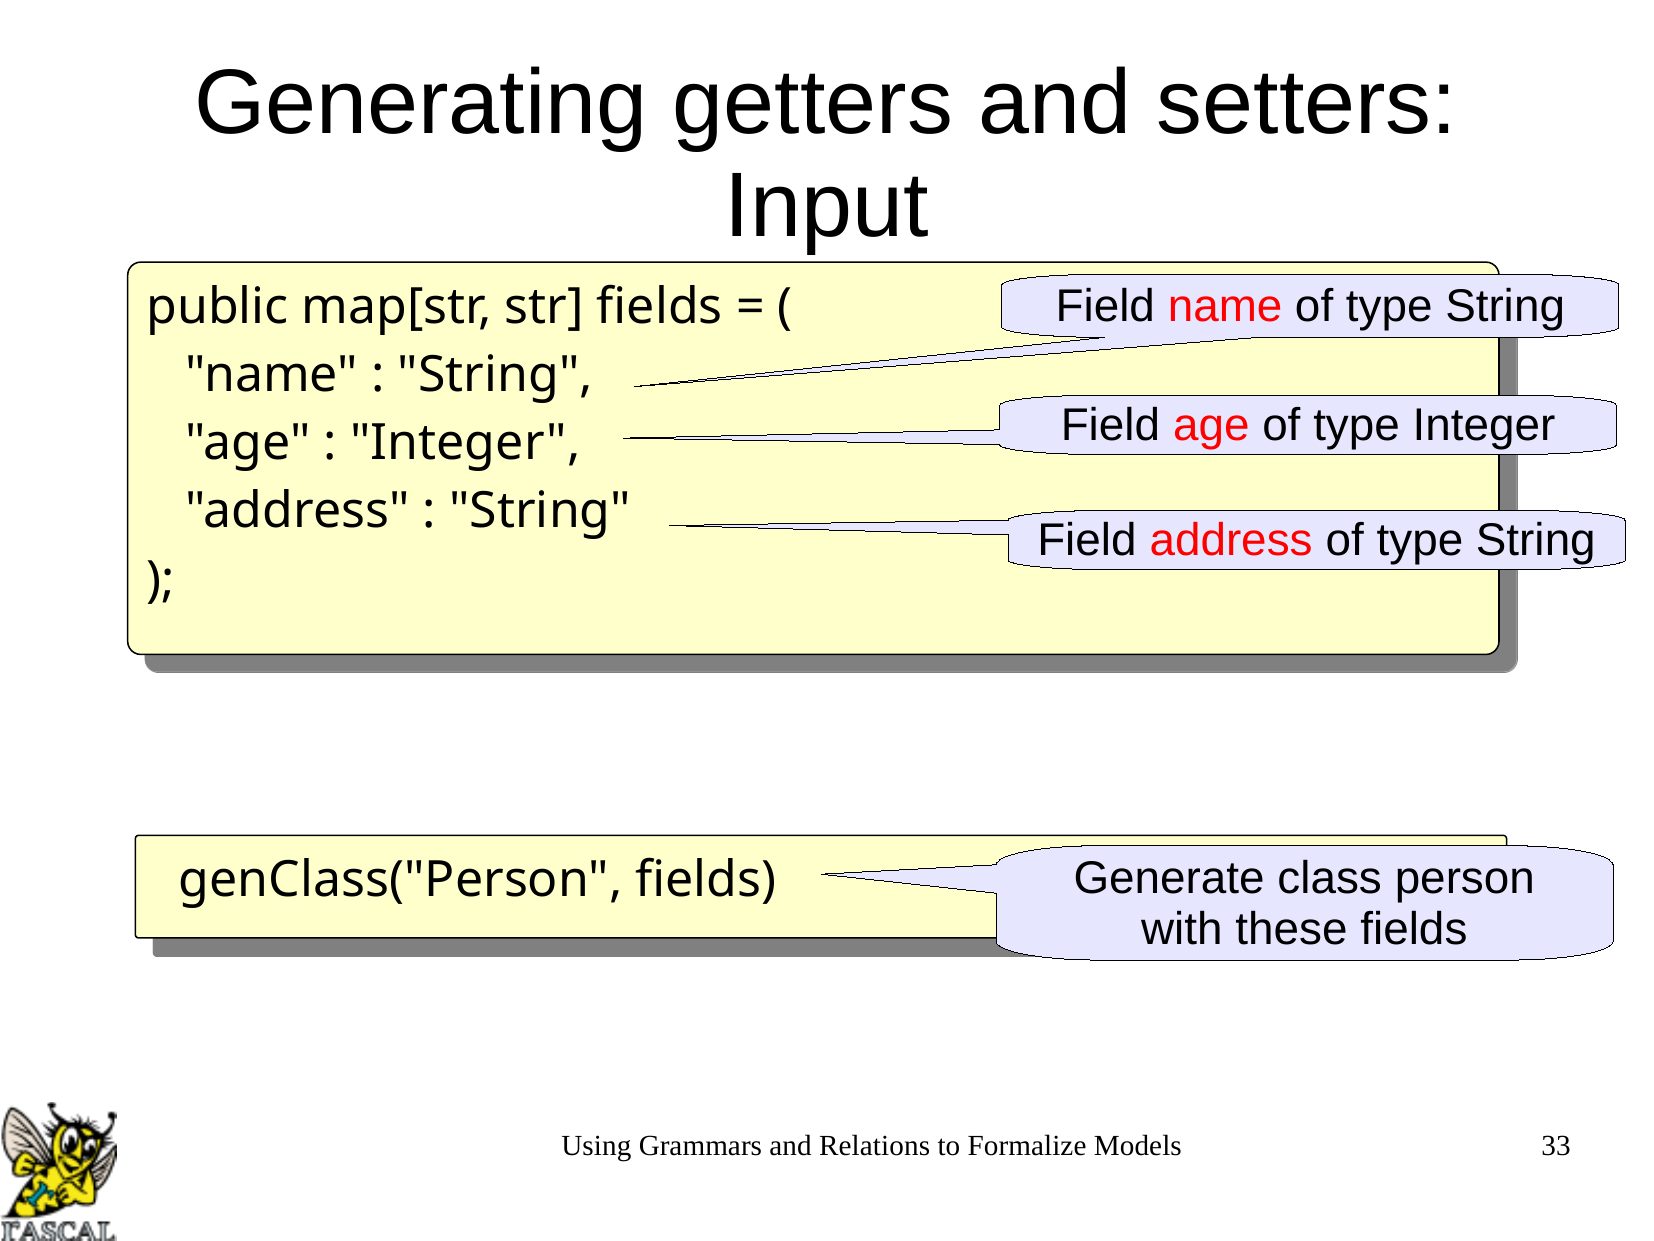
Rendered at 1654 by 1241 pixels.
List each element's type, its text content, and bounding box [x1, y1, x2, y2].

text_box Field age of type Integer [623, 395, 1617, 455]
text_box Generate class person with these fields [821, 845, 1614, 961]
text_box [845, 835, 1507, 872]
text_box [951, 262, 1499, 353]
text_box [135, 835, 996, 938]
text_box Field address of type String [669, 510, 1626, 570]
text_box Field name of type String [634, 274, 1619, 387]
text_box [951, 444, 1499, 521]
picture [0, 1102, 117, 1241]
text_box public map[str, str] fields = ( "name" : "String", "age" : "Integer", "address" : "String" ); [131, 262, 951, 625]
text_box genClass("Person", fields) [164, 835, 845, 920]
text_box [127, 266, 1499, 655]
title Generating getters and setters: Input [82, 49, 1571, 257]
text_box [951, 338, 1499, 430]
